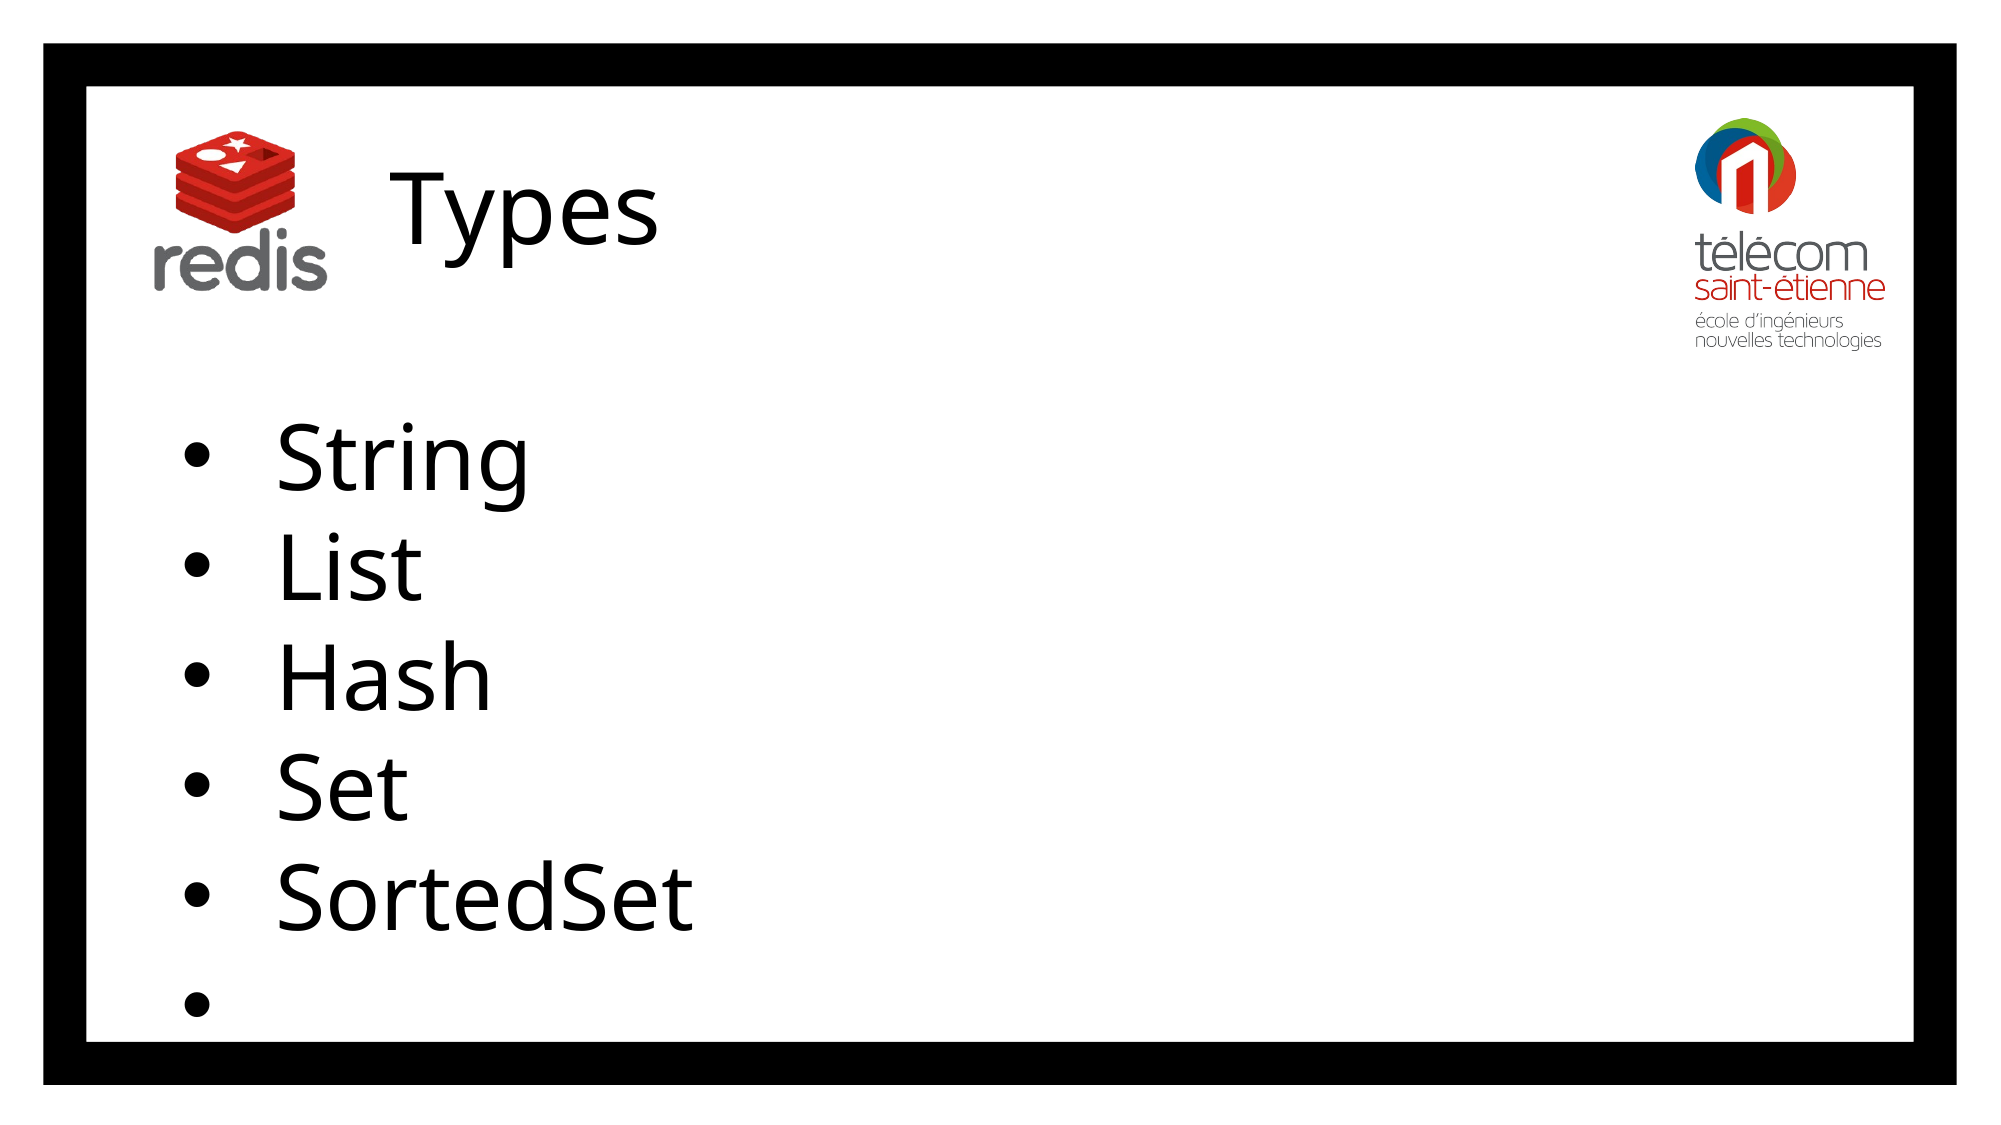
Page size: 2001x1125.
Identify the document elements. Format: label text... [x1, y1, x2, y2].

picture [1715, 134, 1730, 138]
picture [129, 116, 351, 304]
text_box String List Hash Set SortedSet [166, 391, 1849, 1119]
title Types [369, 138, 1849, 304]
picture [1695, 118, 1885, 351]
